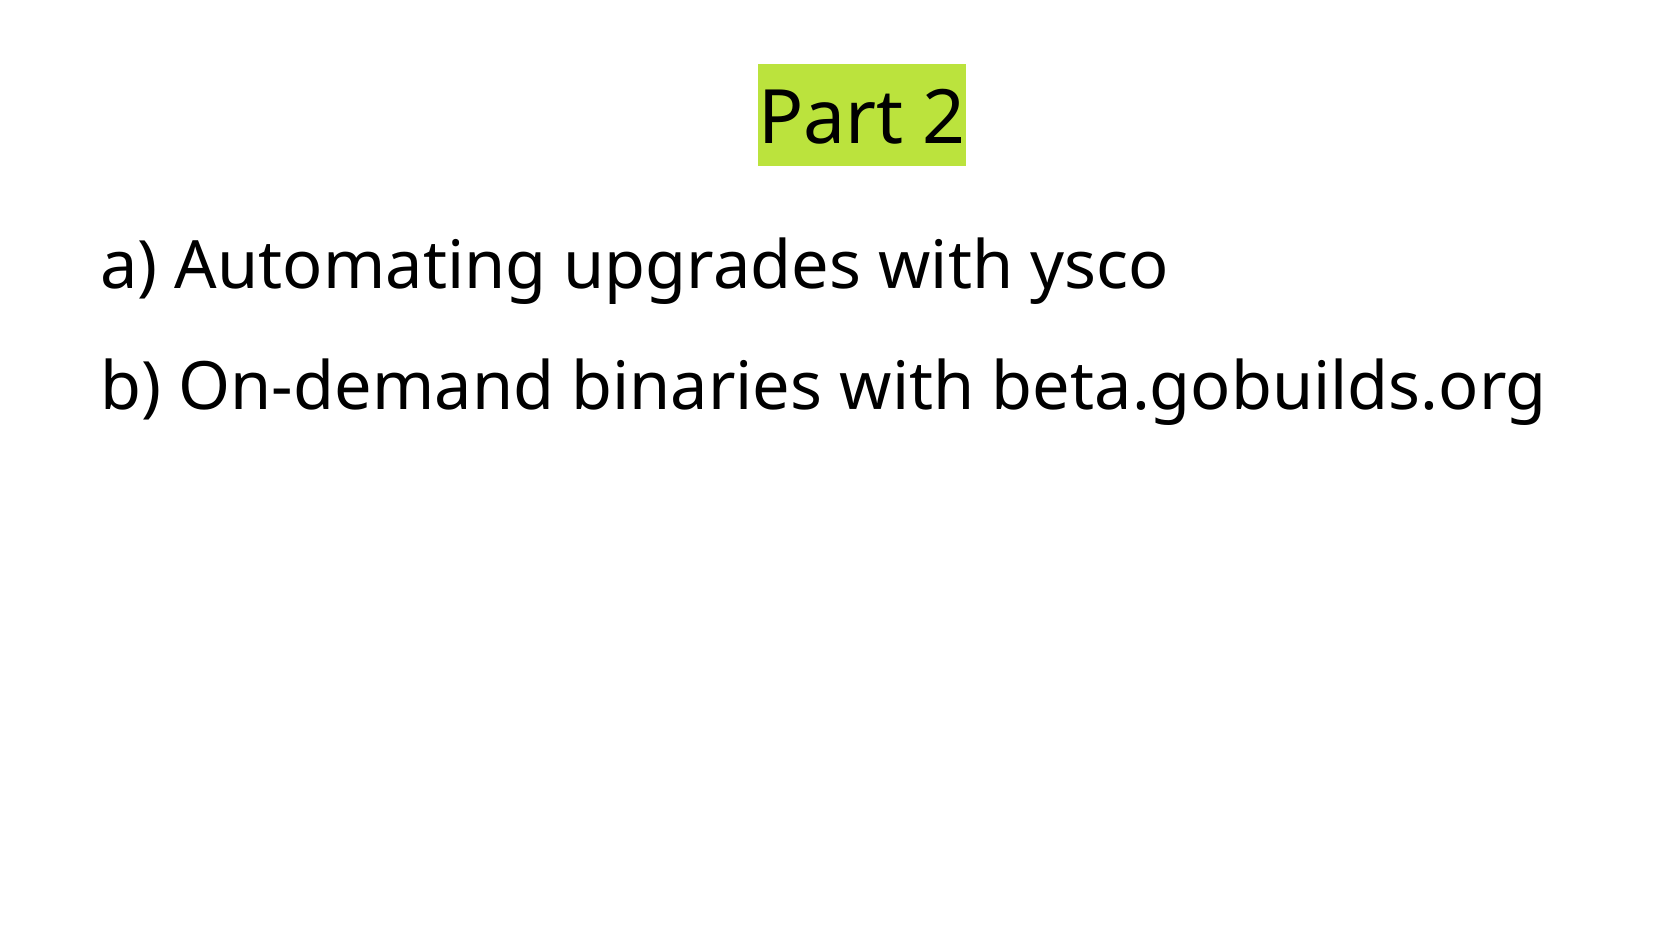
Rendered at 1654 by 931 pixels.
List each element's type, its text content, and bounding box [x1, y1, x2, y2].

list Automating upgrades with ysco On-demand binaries with beta.gobuilds.org [82, 217, 1571, 758]
title Part 2 [82, 37, 1571, 193]
